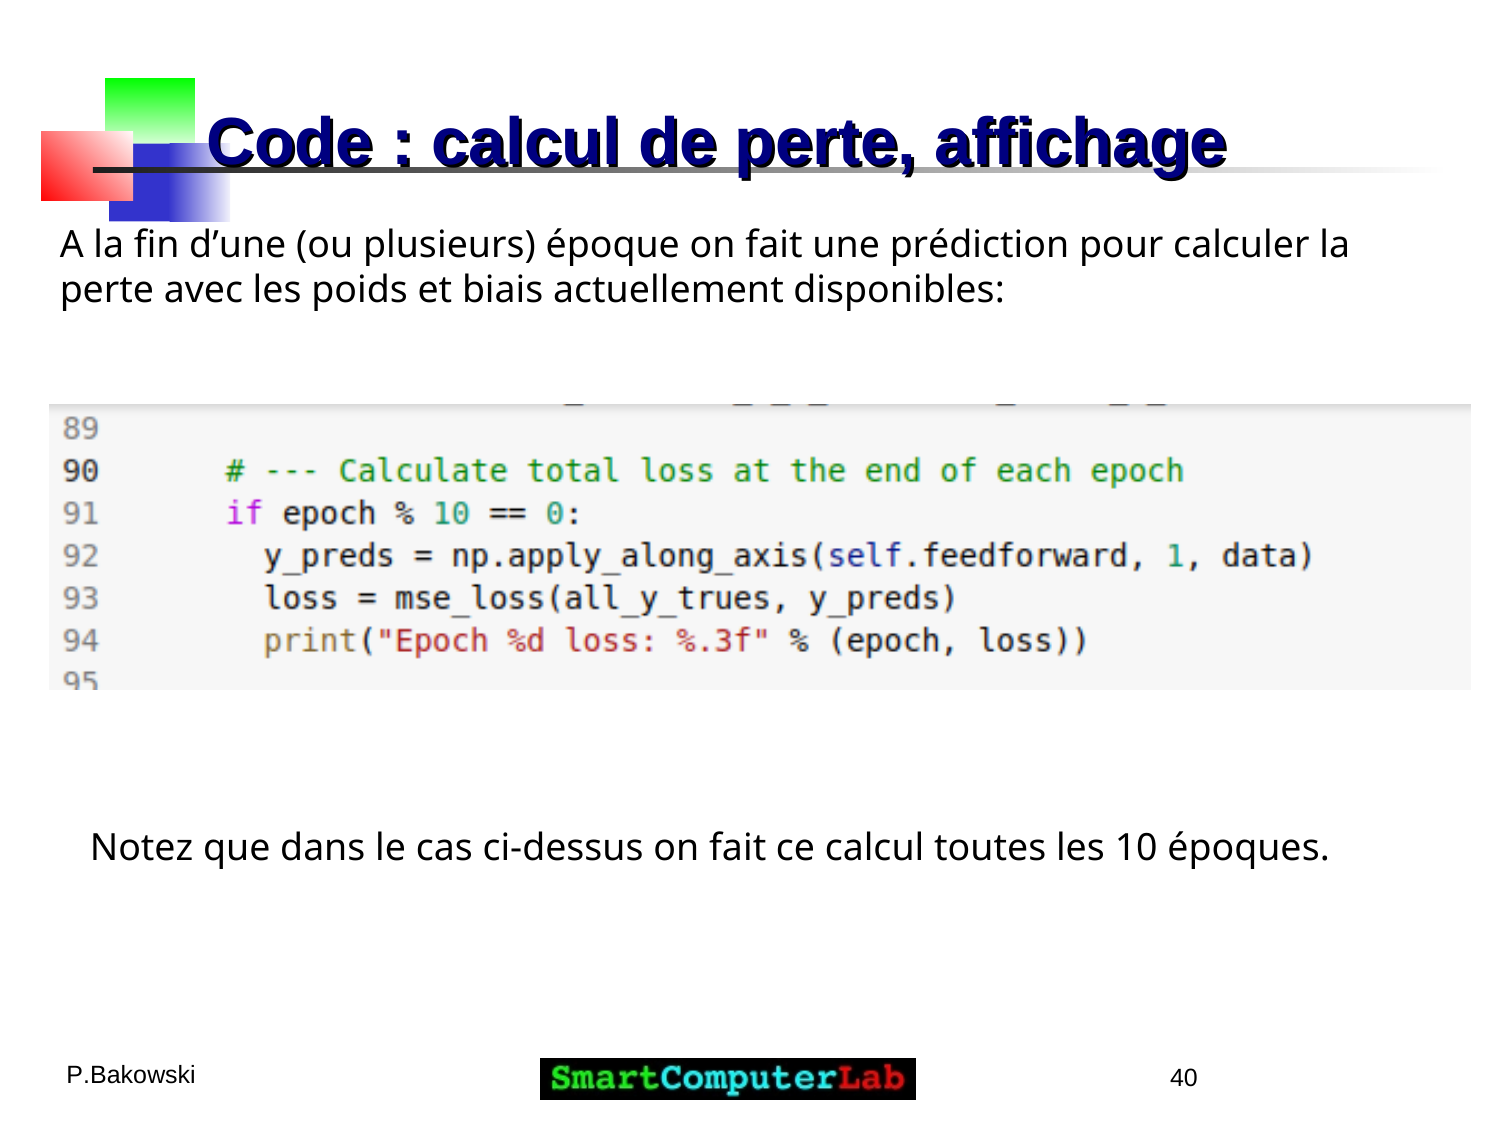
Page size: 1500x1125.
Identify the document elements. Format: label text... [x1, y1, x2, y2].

title Code : calcul de perte, affichage [191, 30, 1456, 186]
picture [540, 1058, 916, 1100]
text_box A la fin d’une (ou plusieurs) époque on fait une prédiction pour calculer la perte avec les poids et biais actuellement disponibles: [45, 212, 1471, 318]
picture [49, 404, 1471, 691]
text_box Notez que dans le cas ci-dessus on fait ce calcul toutes les 10 époques. [75, 816, 1366, 886]
